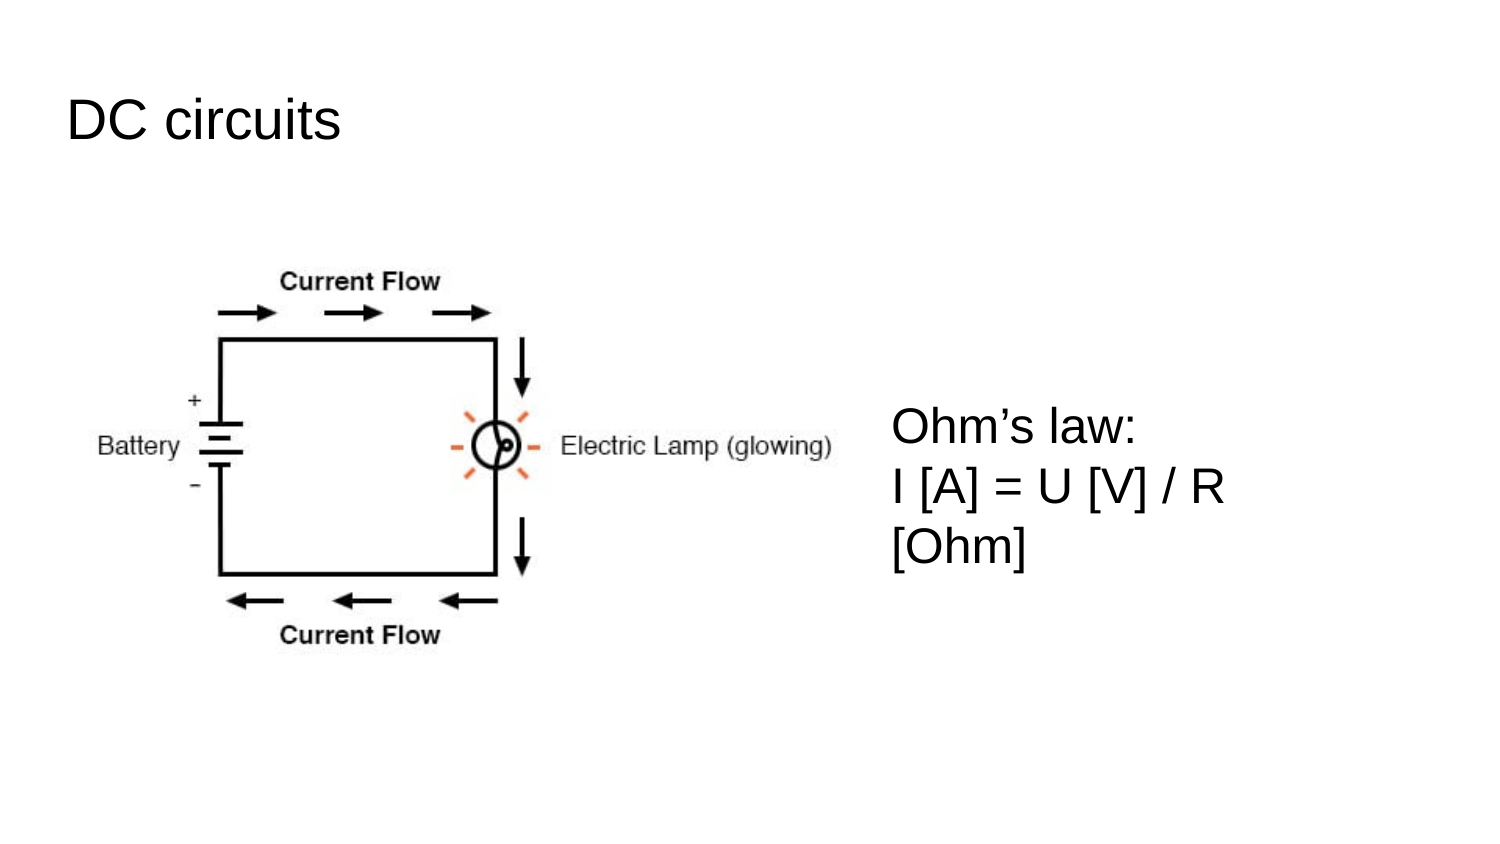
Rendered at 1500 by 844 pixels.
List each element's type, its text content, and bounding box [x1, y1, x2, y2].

title DC circuits [51, 72, 1449, 167]
picture [51, 242, 839, 735]
text_box Ohm’s law: I [A] = U [V] / R [Ohm] [875, 378, 1392, 589]
